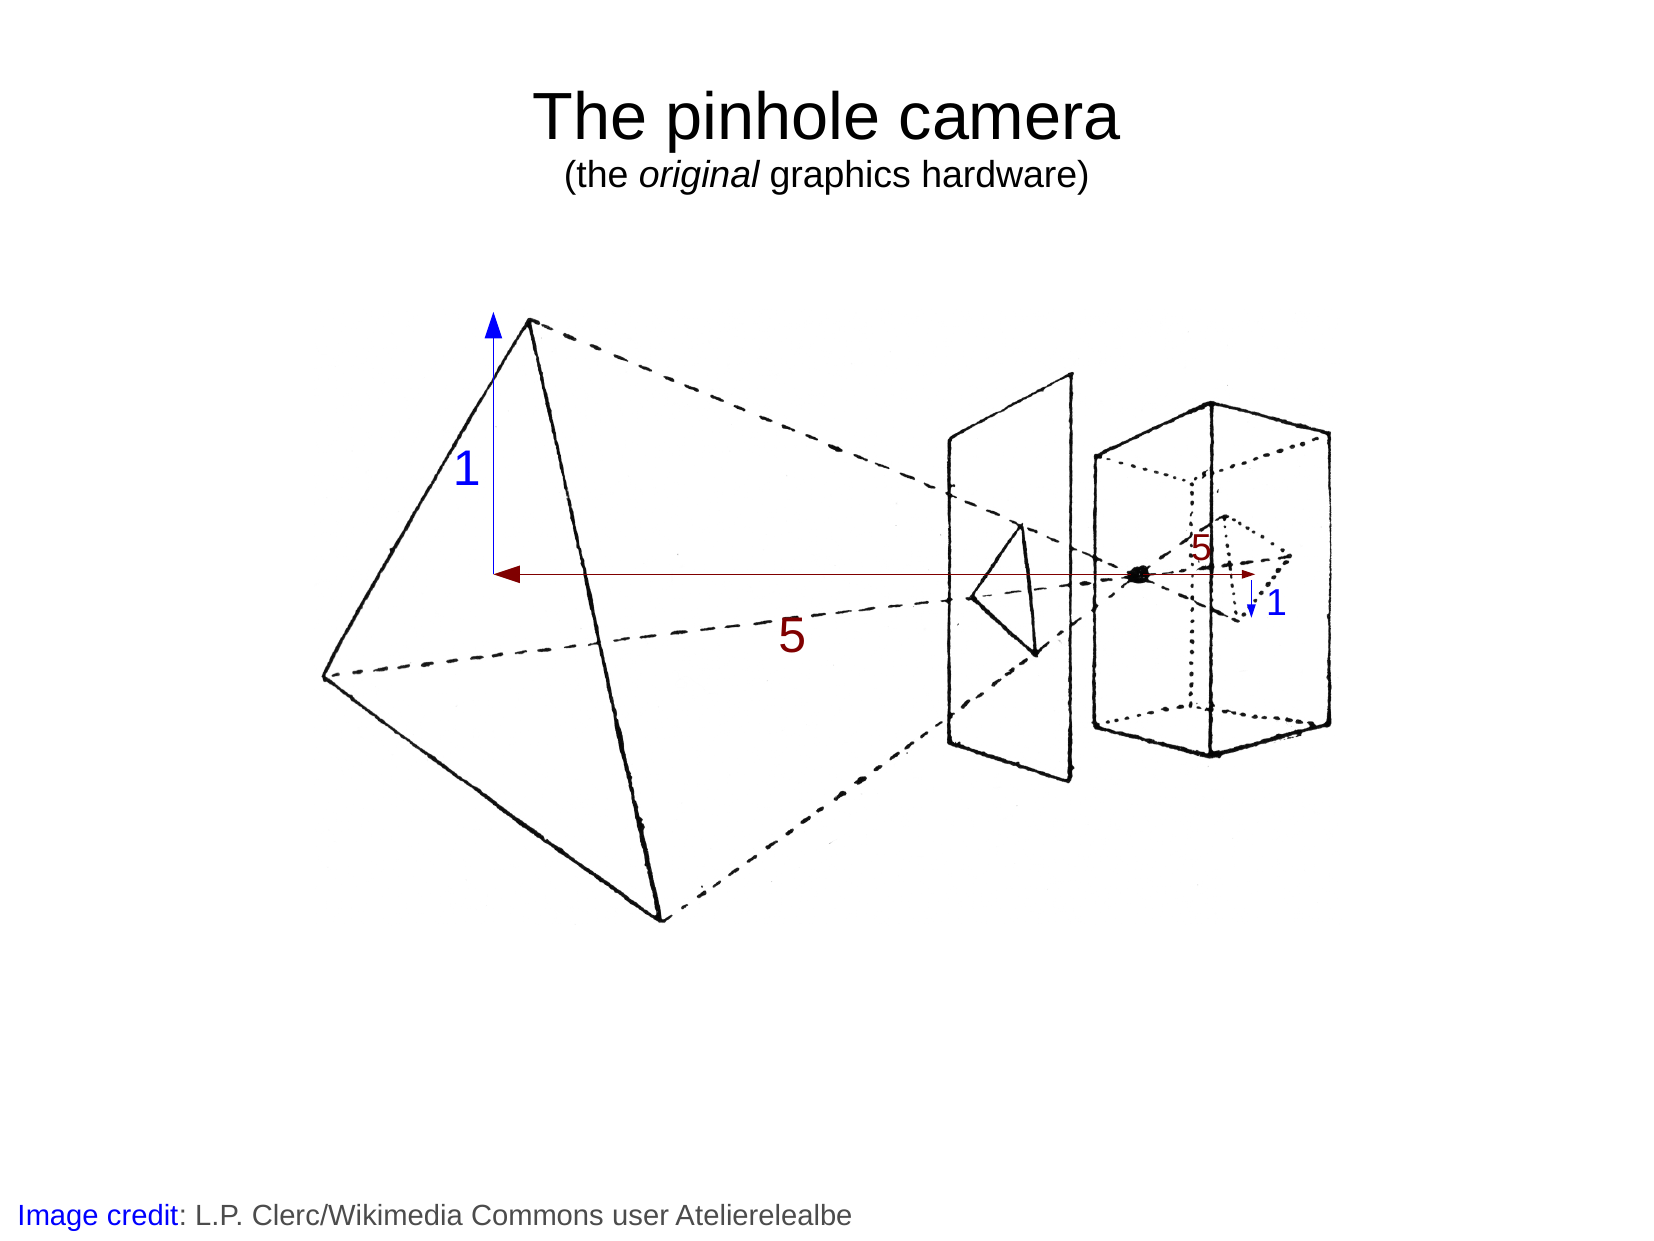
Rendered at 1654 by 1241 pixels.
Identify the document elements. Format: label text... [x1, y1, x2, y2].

text_box 5 [1176, 519, 1252, 576]
text_box Image credit: L.P. Clerc/Wikimedia Commons user Atelierelealbe [2, 1191, 1163, 1240]
picture [314, 309, 1342, 926]
text_box 1 [438, 432, 514, 508]
subtitle The pinhole camera (the original graphics hardware) [82, 49, 1571, 226]
text_box 1 [1251, 574, 1327, 632]
text_box 5 [763, 599, 839, 671]
